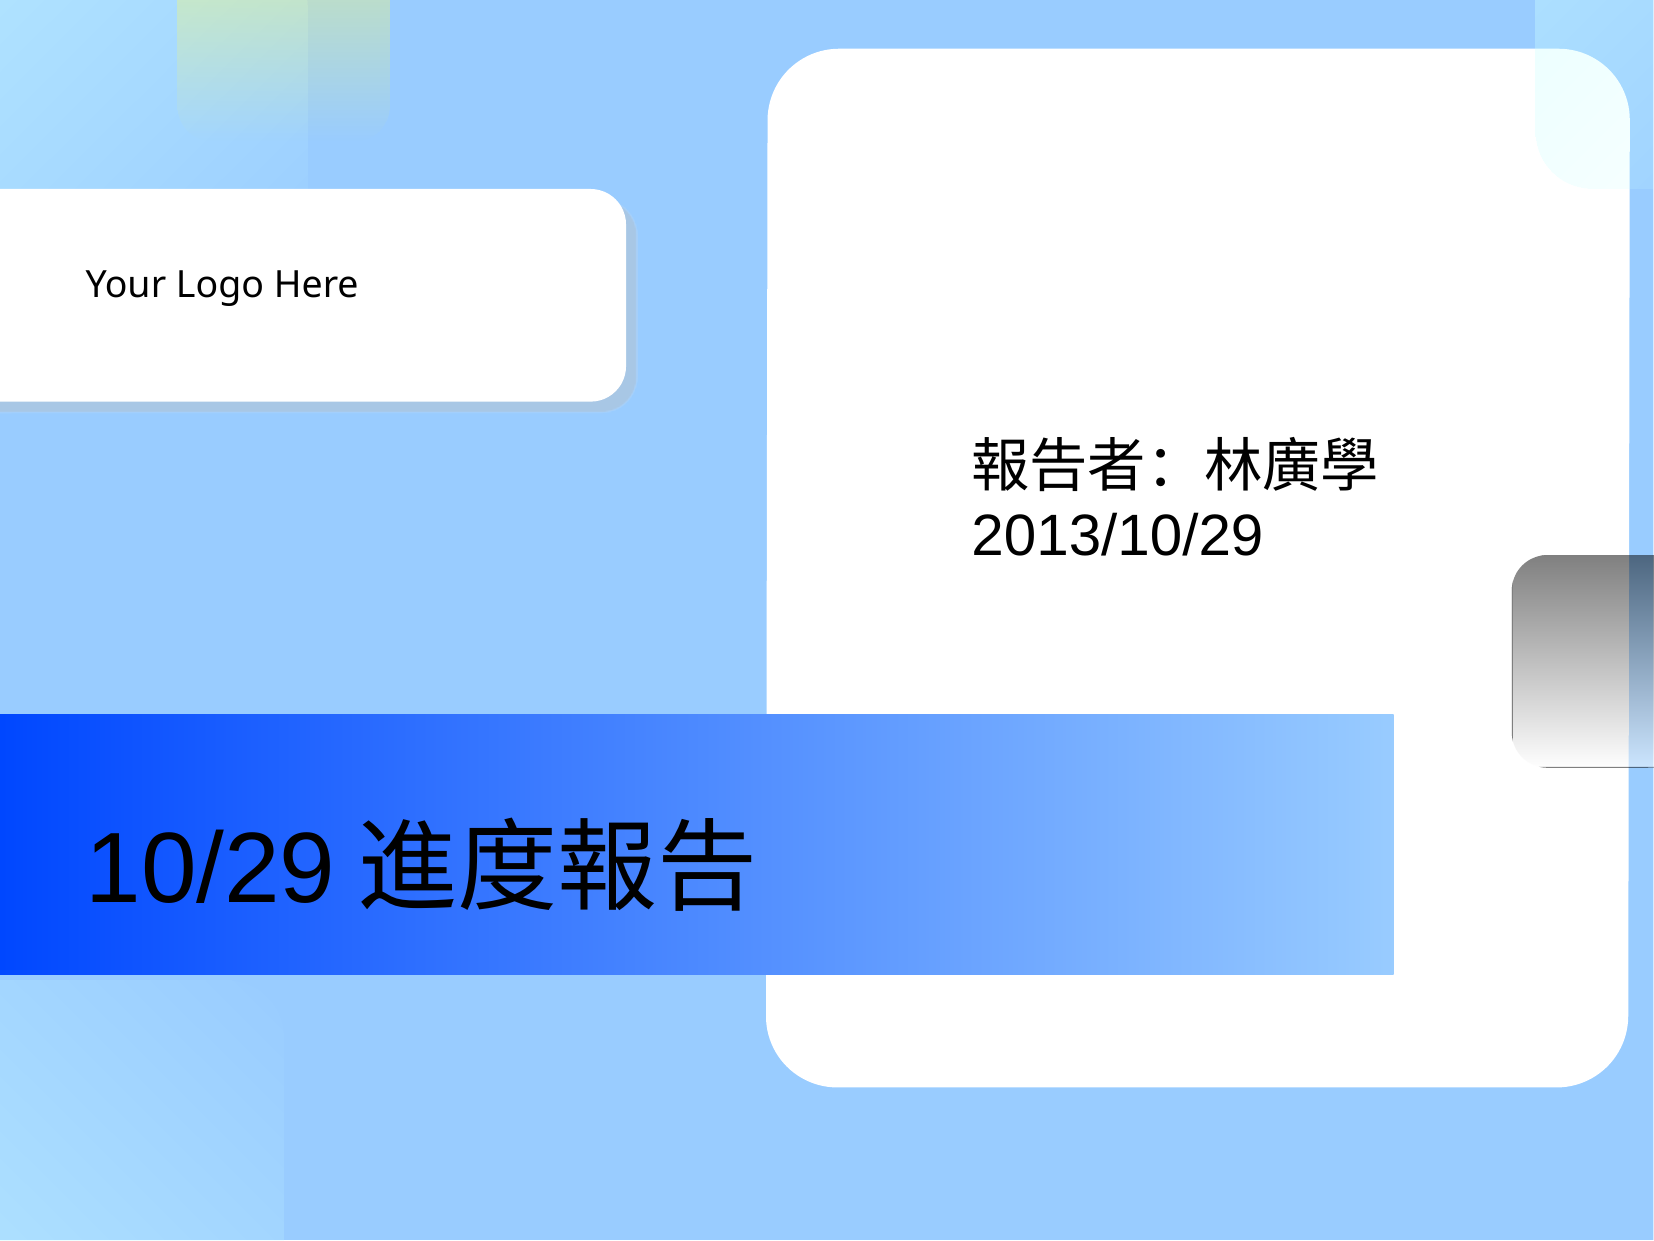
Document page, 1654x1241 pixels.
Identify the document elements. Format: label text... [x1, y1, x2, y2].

text_box 10/29進度報告 [70, 779, 1312, 921]
text_box 報告者：林廣學 2013/10/29 [956, 411, 1418, 567]
